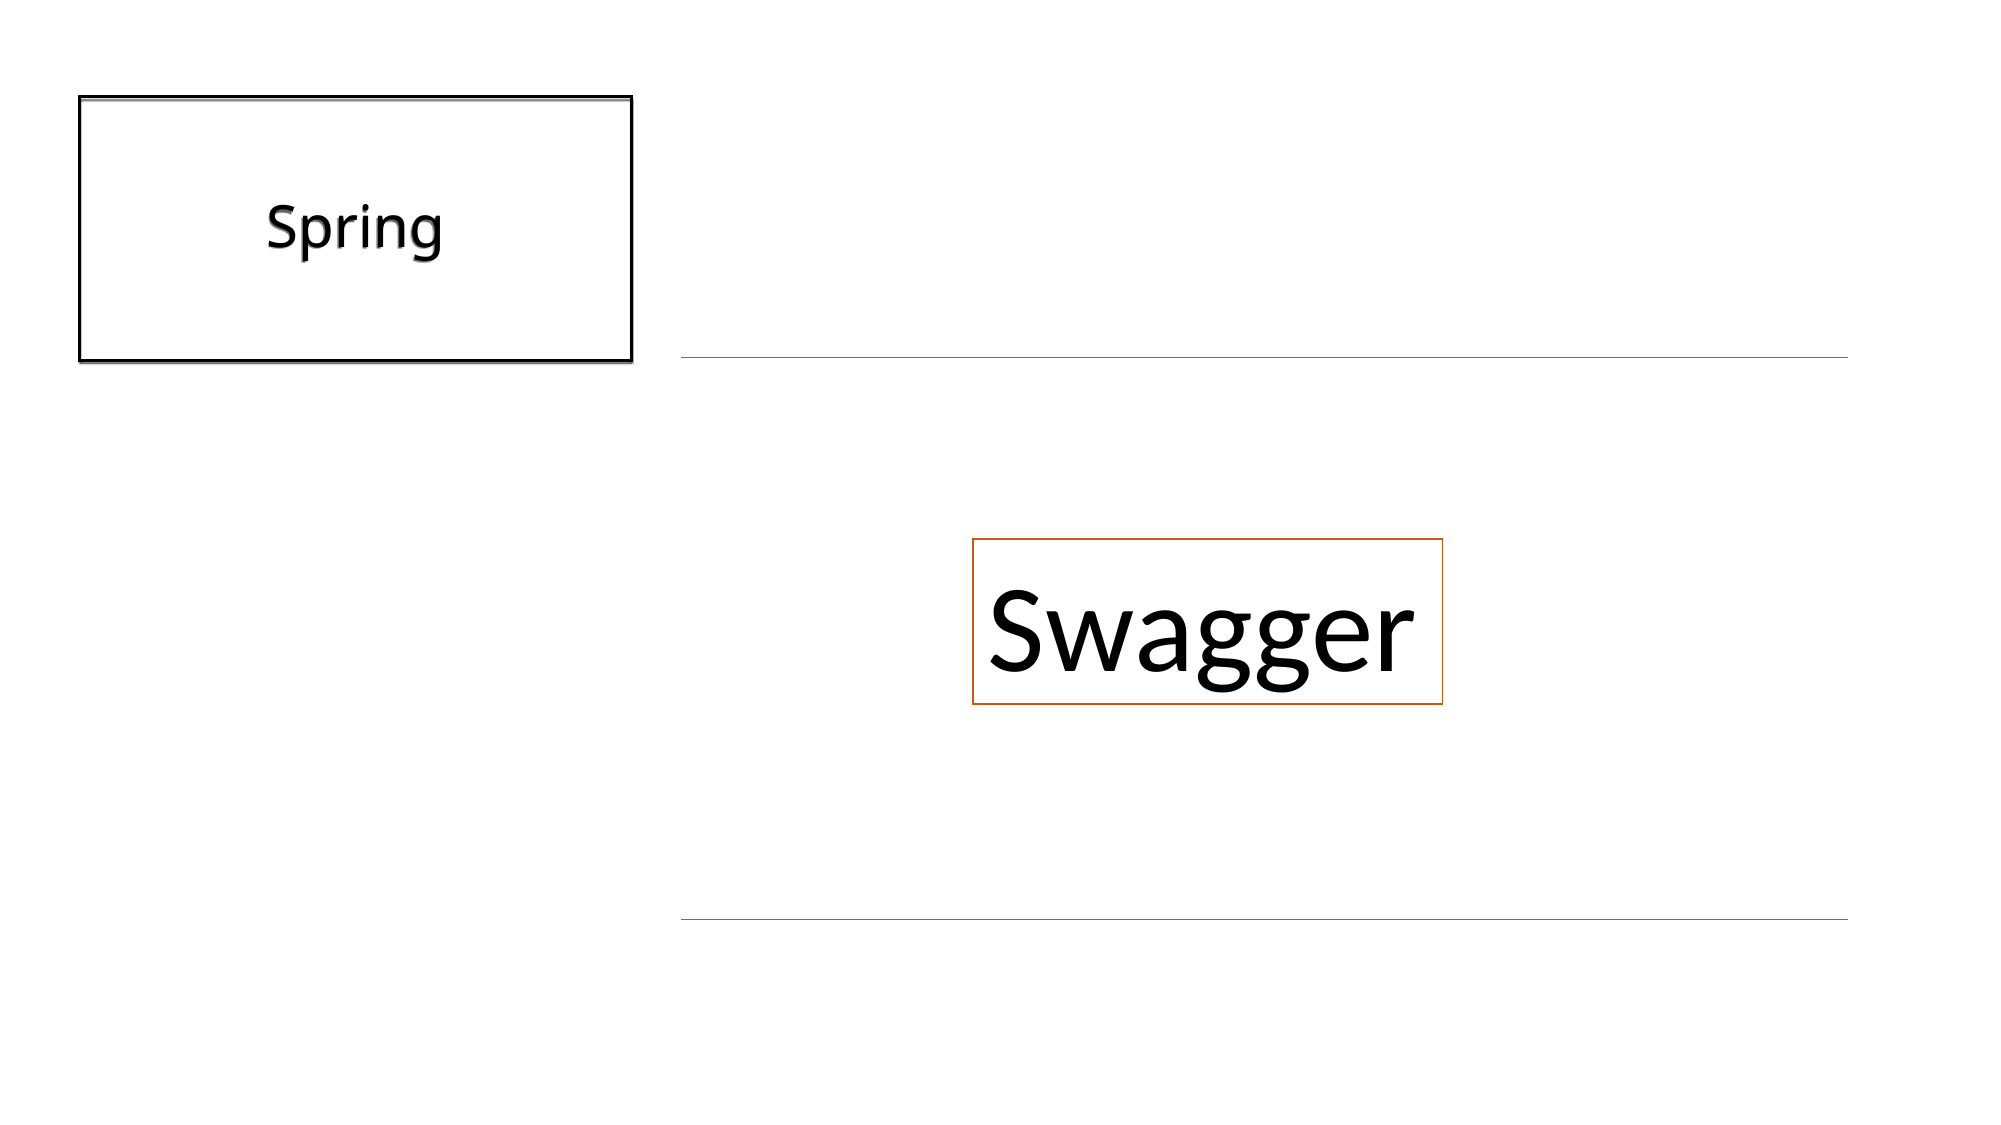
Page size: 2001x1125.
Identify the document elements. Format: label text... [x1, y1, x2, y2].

text_box Swagger [973, 539, 1442, 704]
title Spring [79, 96, 632, 361]
